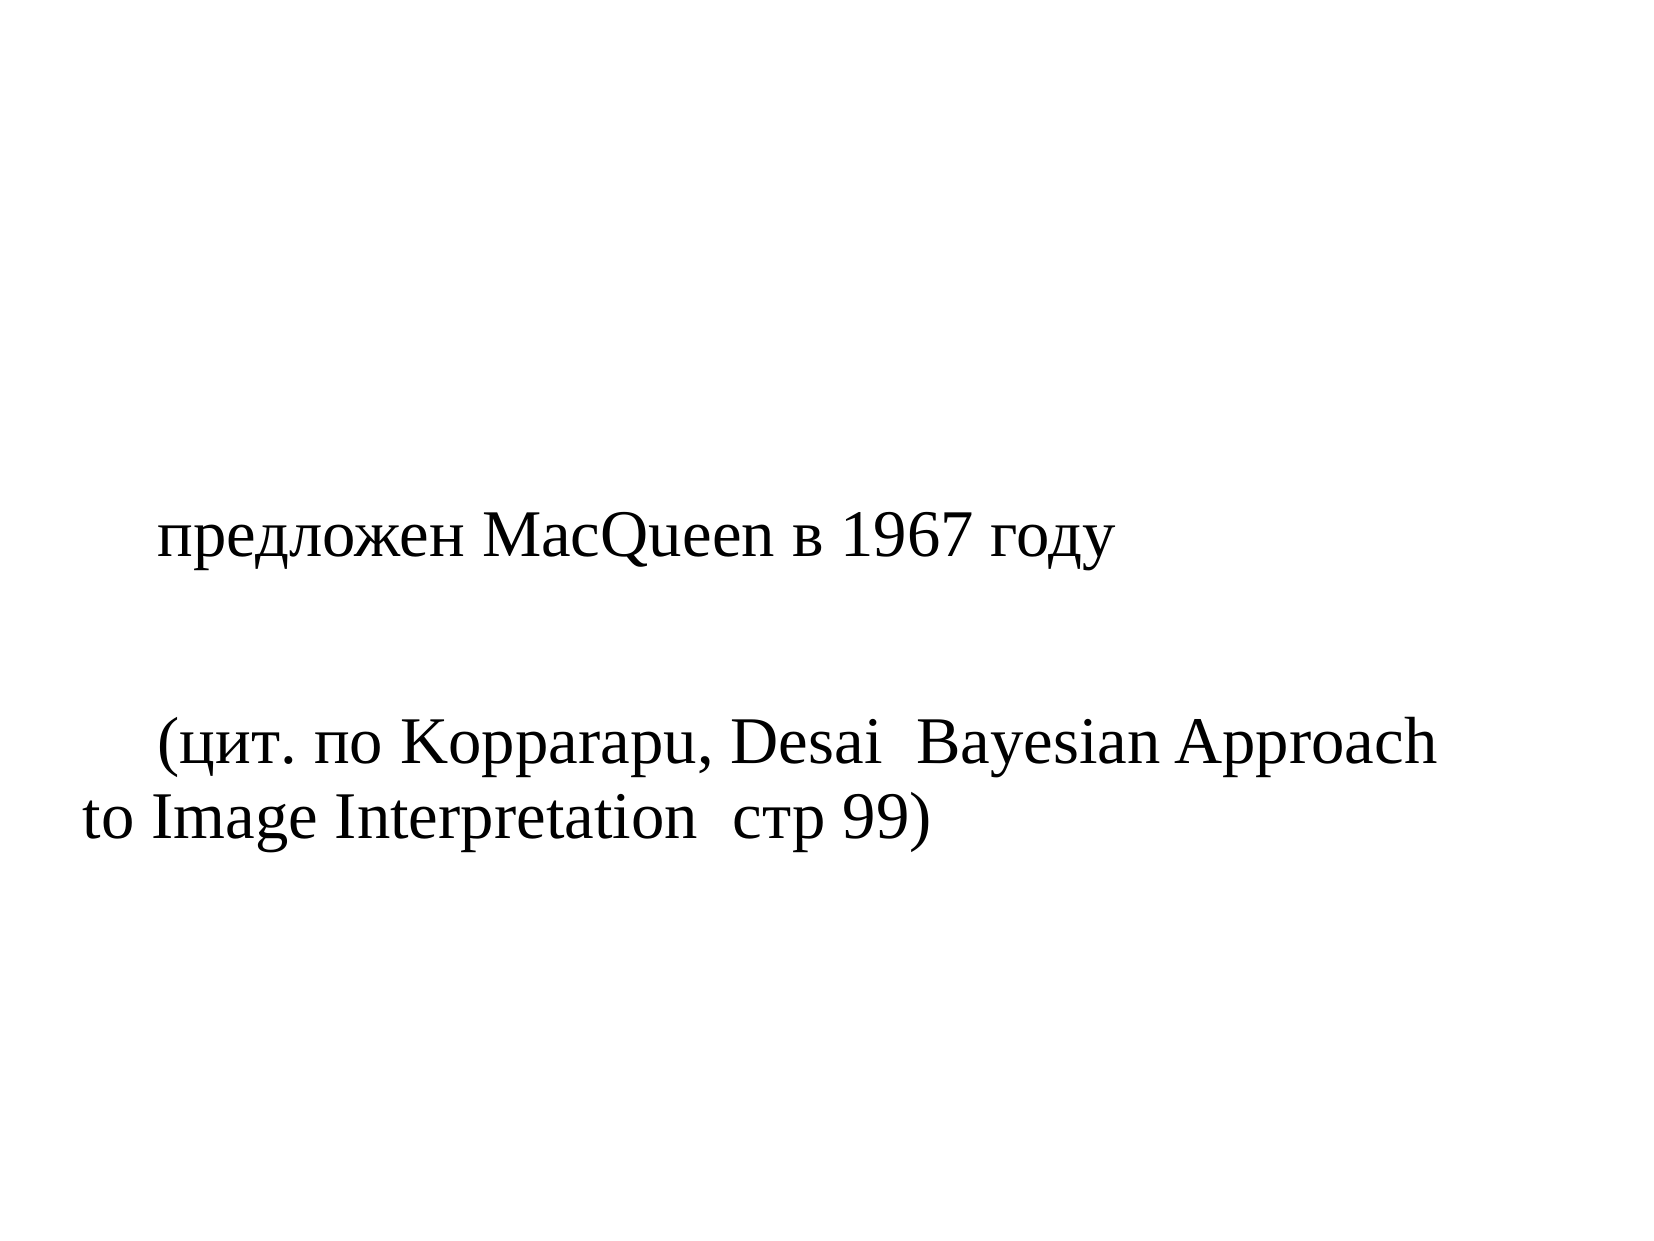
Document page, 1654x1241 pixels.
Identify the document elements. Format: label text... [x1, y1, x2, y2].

list предложен MacQueen в 1967 году (цит. по Kopparapu, Desai Bayesian Approach to Image Interpretation стр 99) [82, 290, 1571, 1010]
